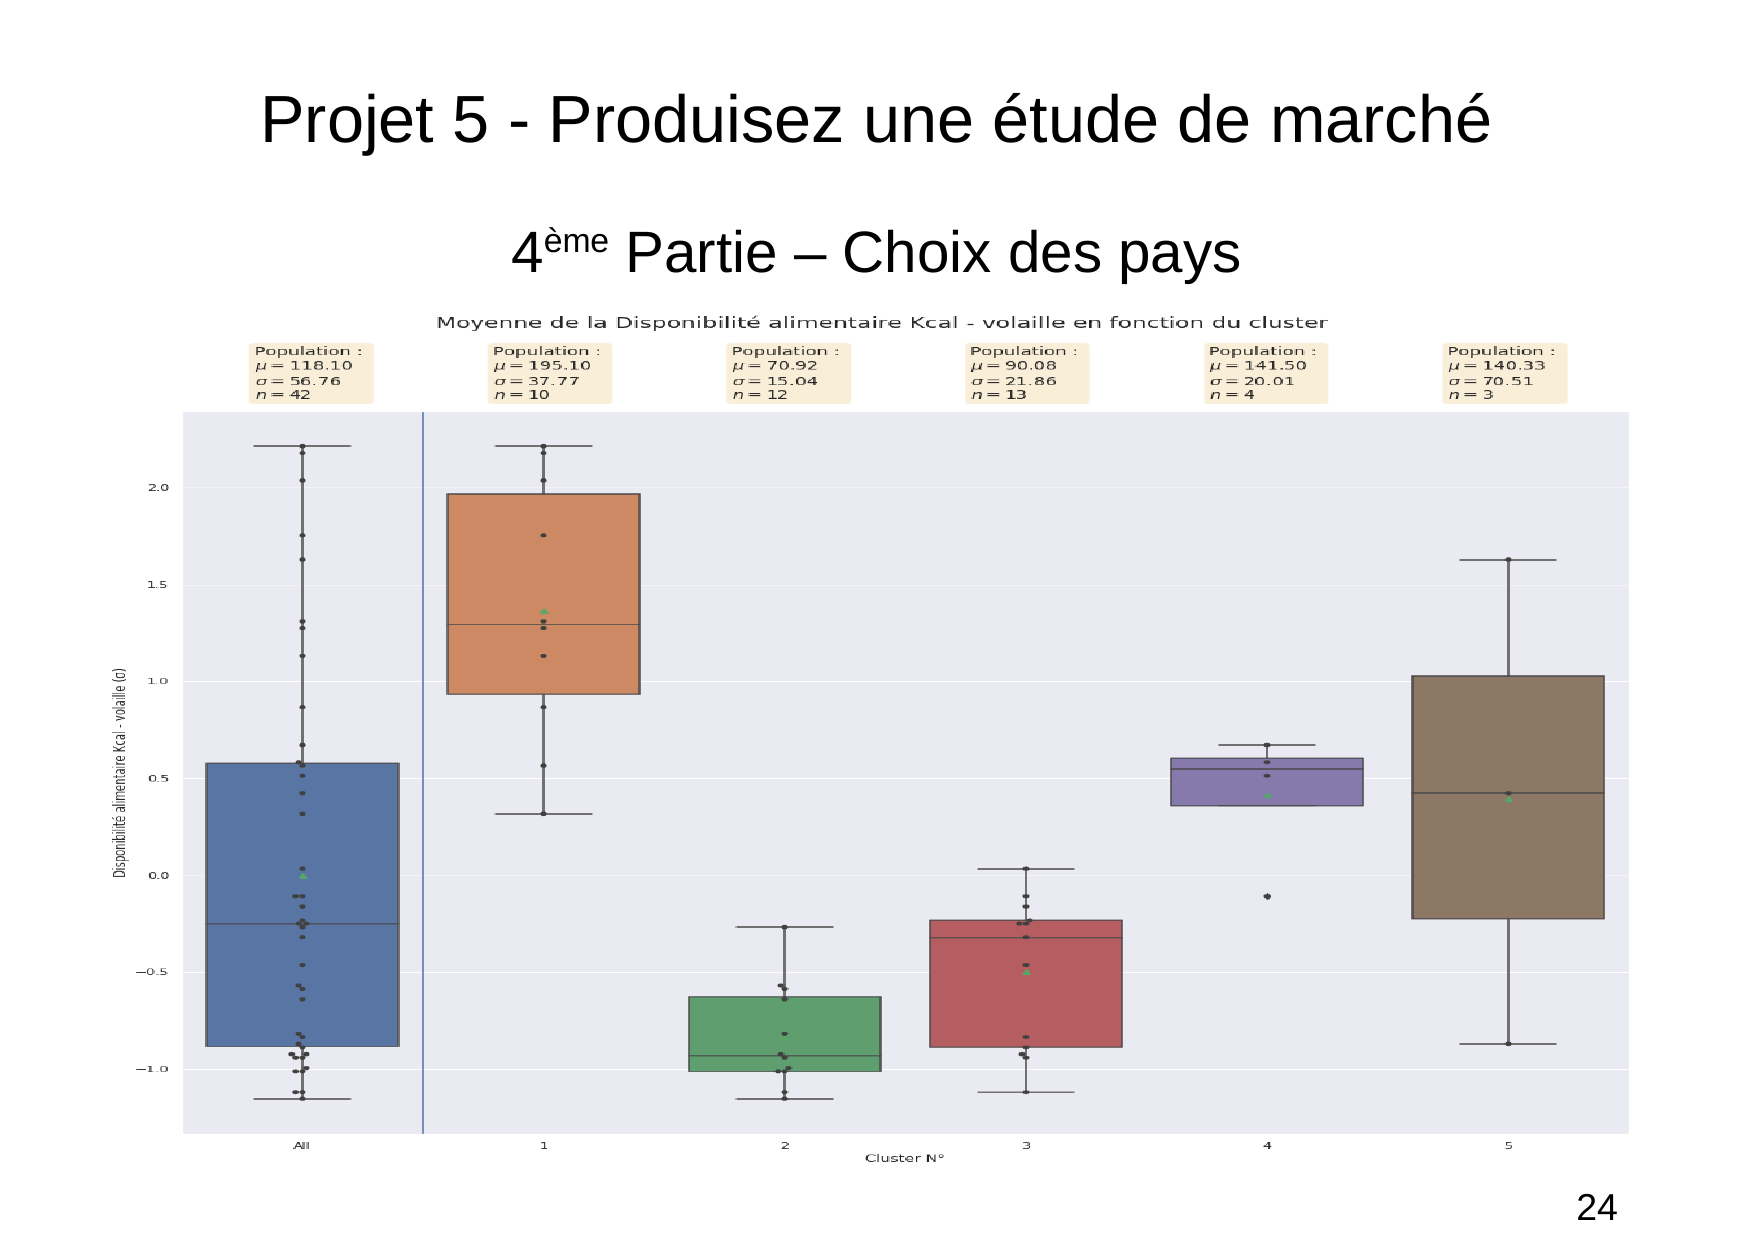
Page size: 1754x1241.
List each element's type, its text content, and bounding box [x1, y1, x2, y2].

picture [82, 307, 1654, 1173]
subtitle 4ème Partie – Choix des pays [140, 188, 1614, 307]
title Projet 5 - Produisez une étude de marché [140, 48, 1614, 188]
text_box <numéro> [1561, 1178, 1754, 1241]
